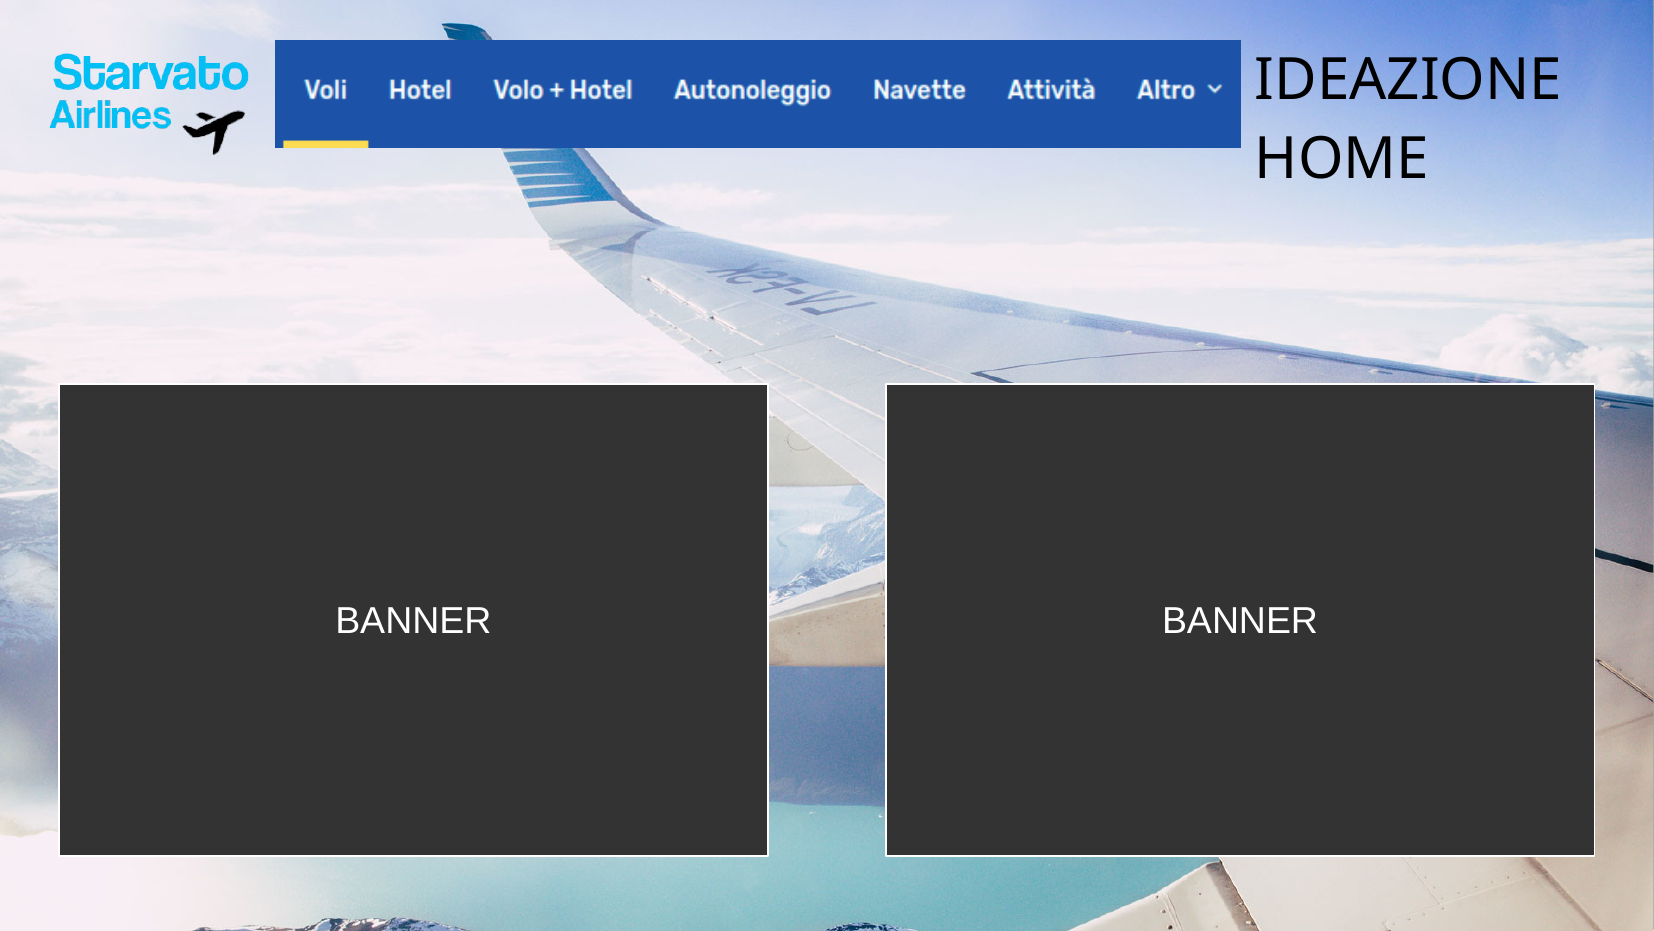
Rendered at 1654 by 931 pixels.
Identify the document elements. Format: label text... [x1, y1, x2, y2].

text_box BANNER [59, 383, 768, 857]
text_box IDEAZIONE HOME [1240, 29, 1654, 209]
text_box BANNER [885, 383, 1595, 857]
picture [0, 0, 1654, 931]
